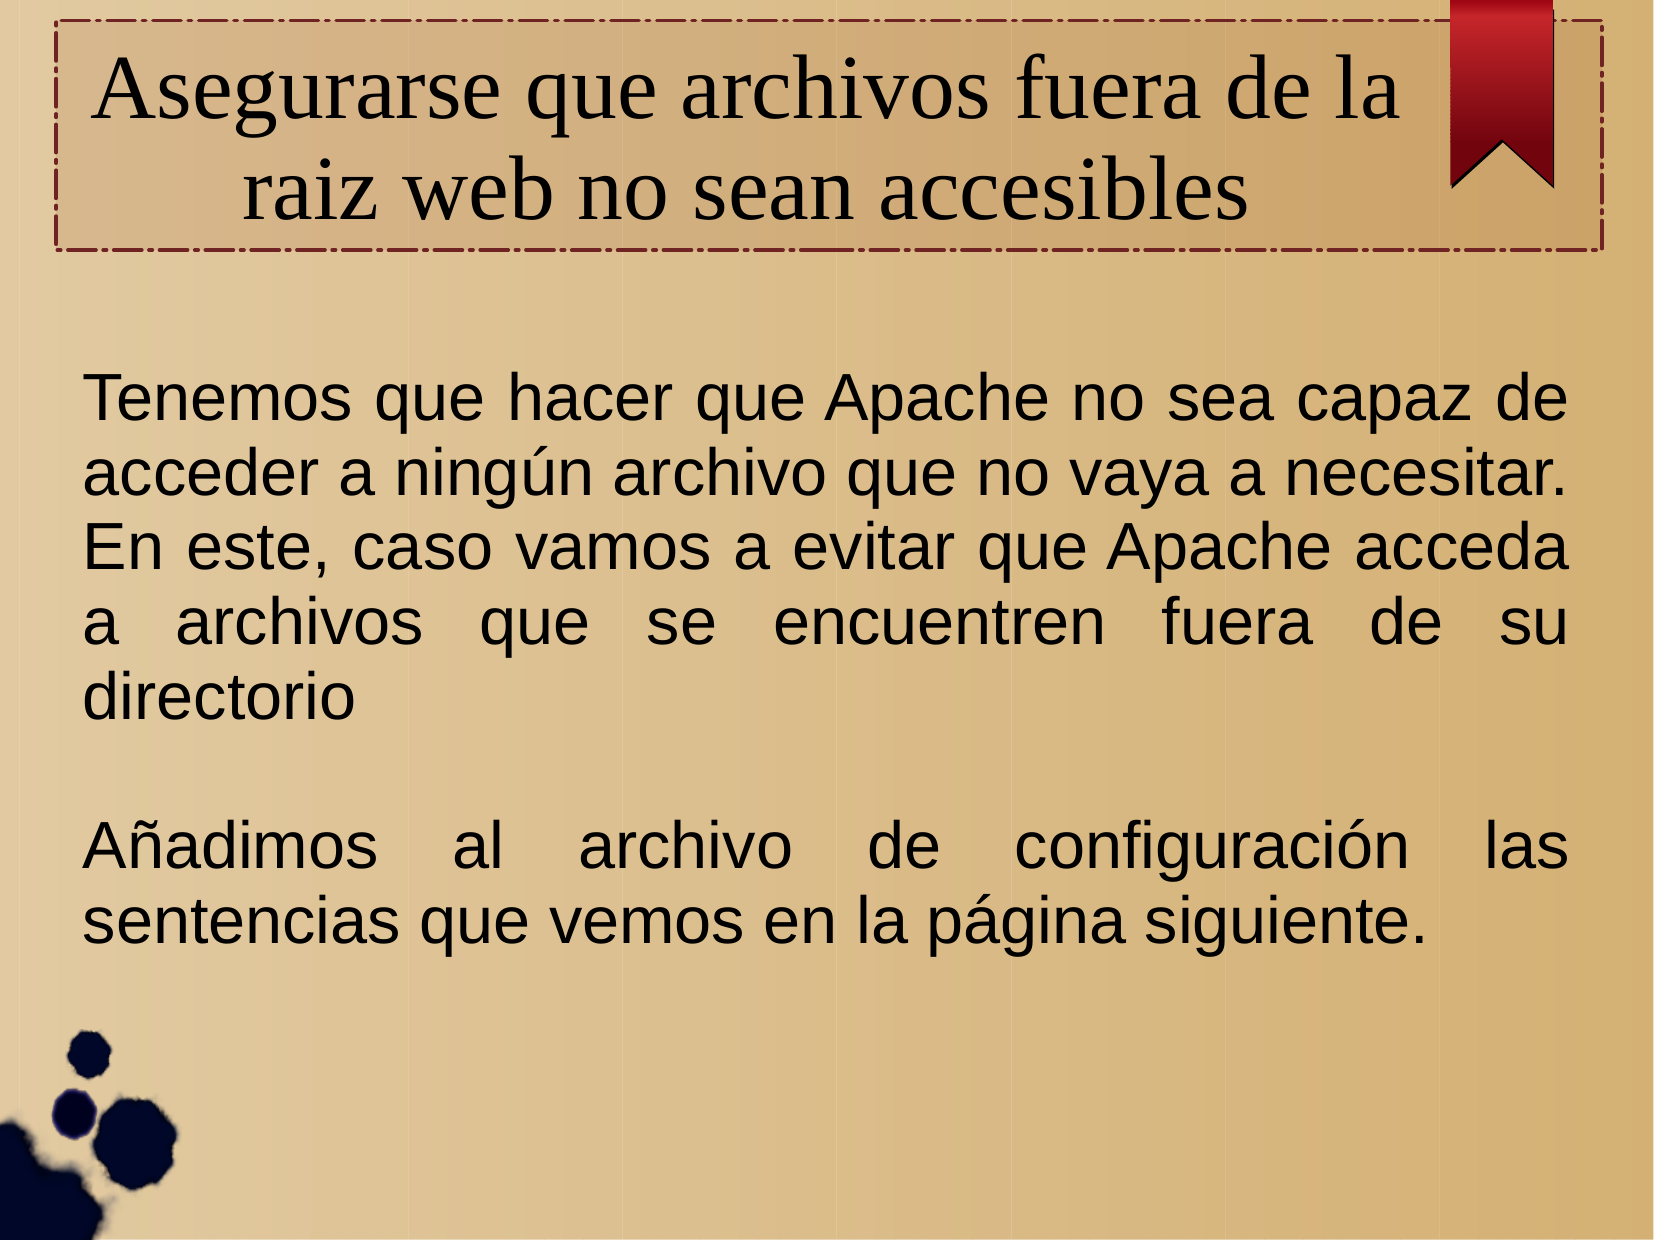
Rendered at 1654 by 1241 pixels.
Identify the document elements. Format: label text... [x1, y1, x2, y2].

subtitle Tenemos que hacer que Apache no sea capaz de acceder a ningún archivo que no vaya a necesitar. En este, caso vamos a evitar que Apache acceda a archivos que se encuentren fuera de su directorio Añadimos al archivo de configuración las sentencias que vemos en la página siguiente. [82, 299, 1571, 1019]
title Asegurarse que archivos fuera de la raiz web no sean accesibles [82, 35, 1412, 240]
